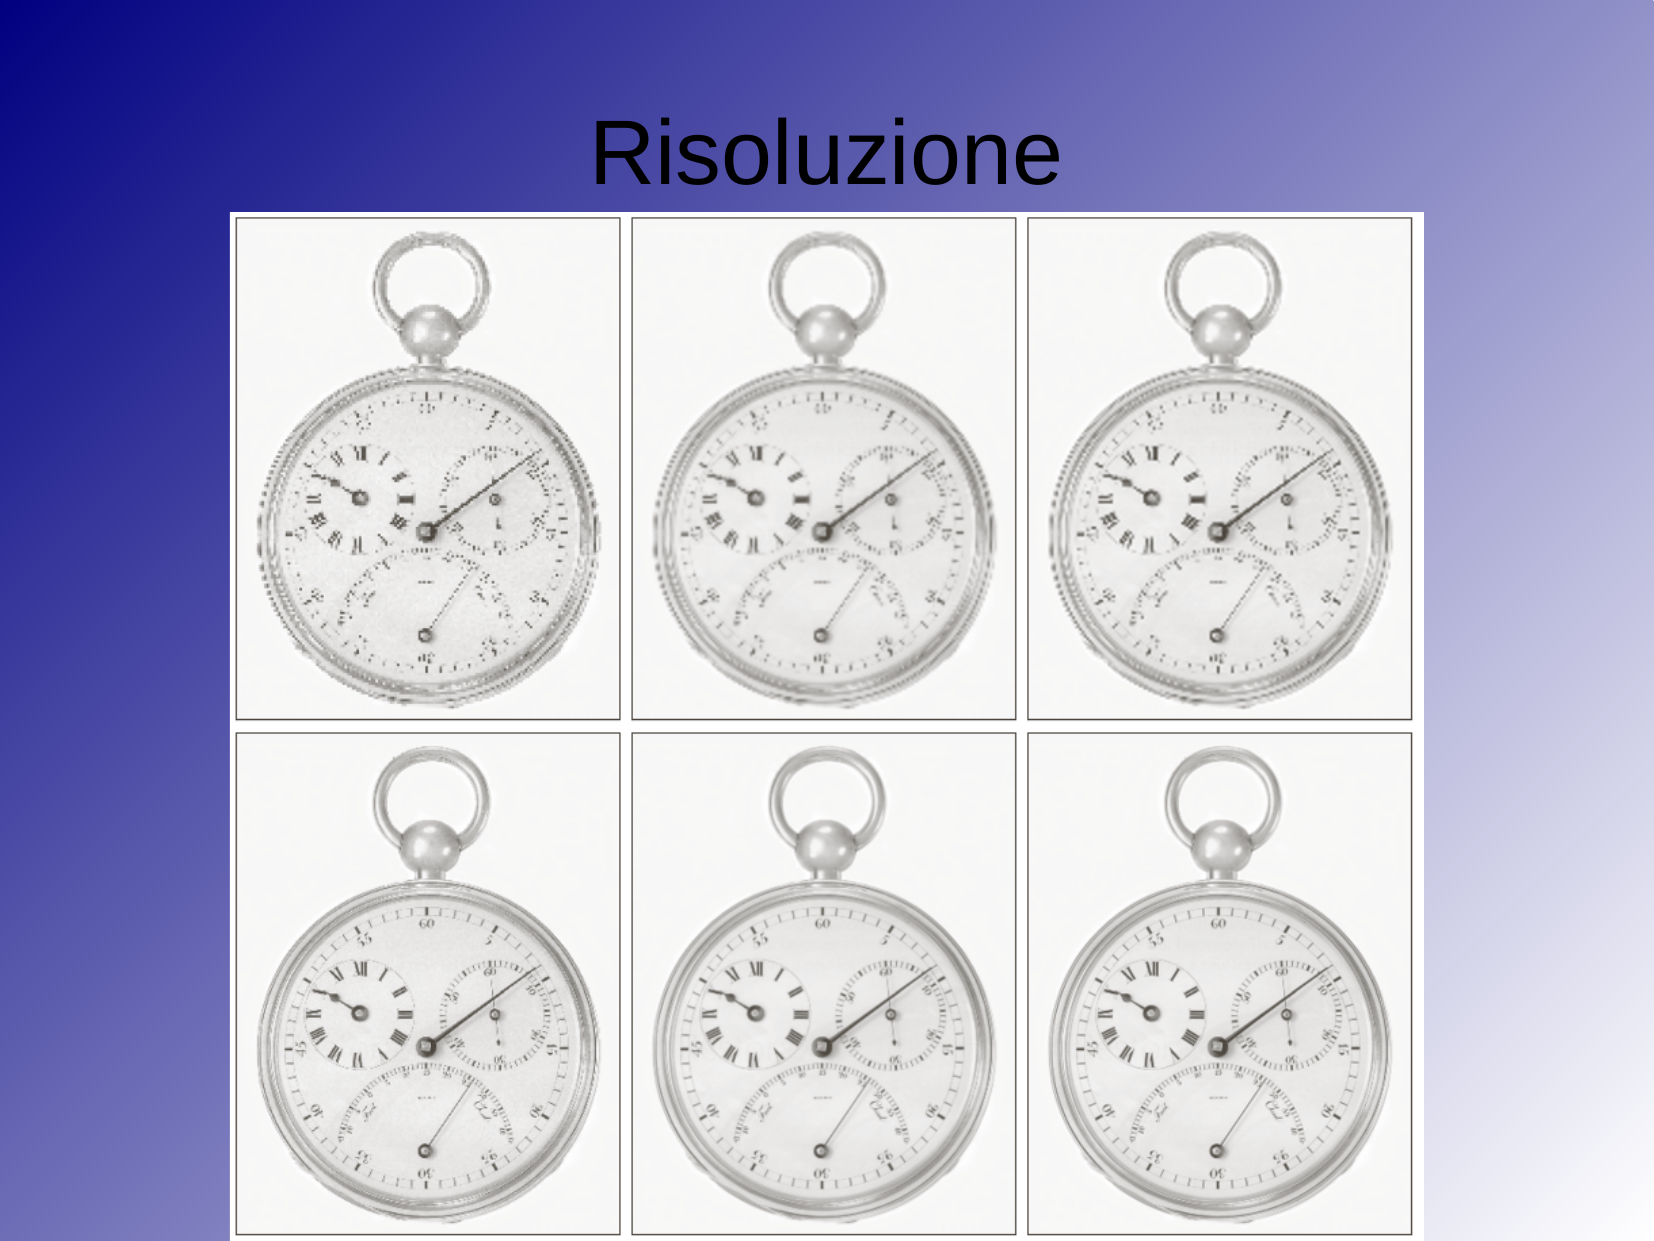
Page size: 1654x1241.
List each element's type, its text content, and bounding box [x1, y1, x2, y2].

picture [229, 212, 1424, 1241]
title Risoluzione [82, 49, 1571, 257]
